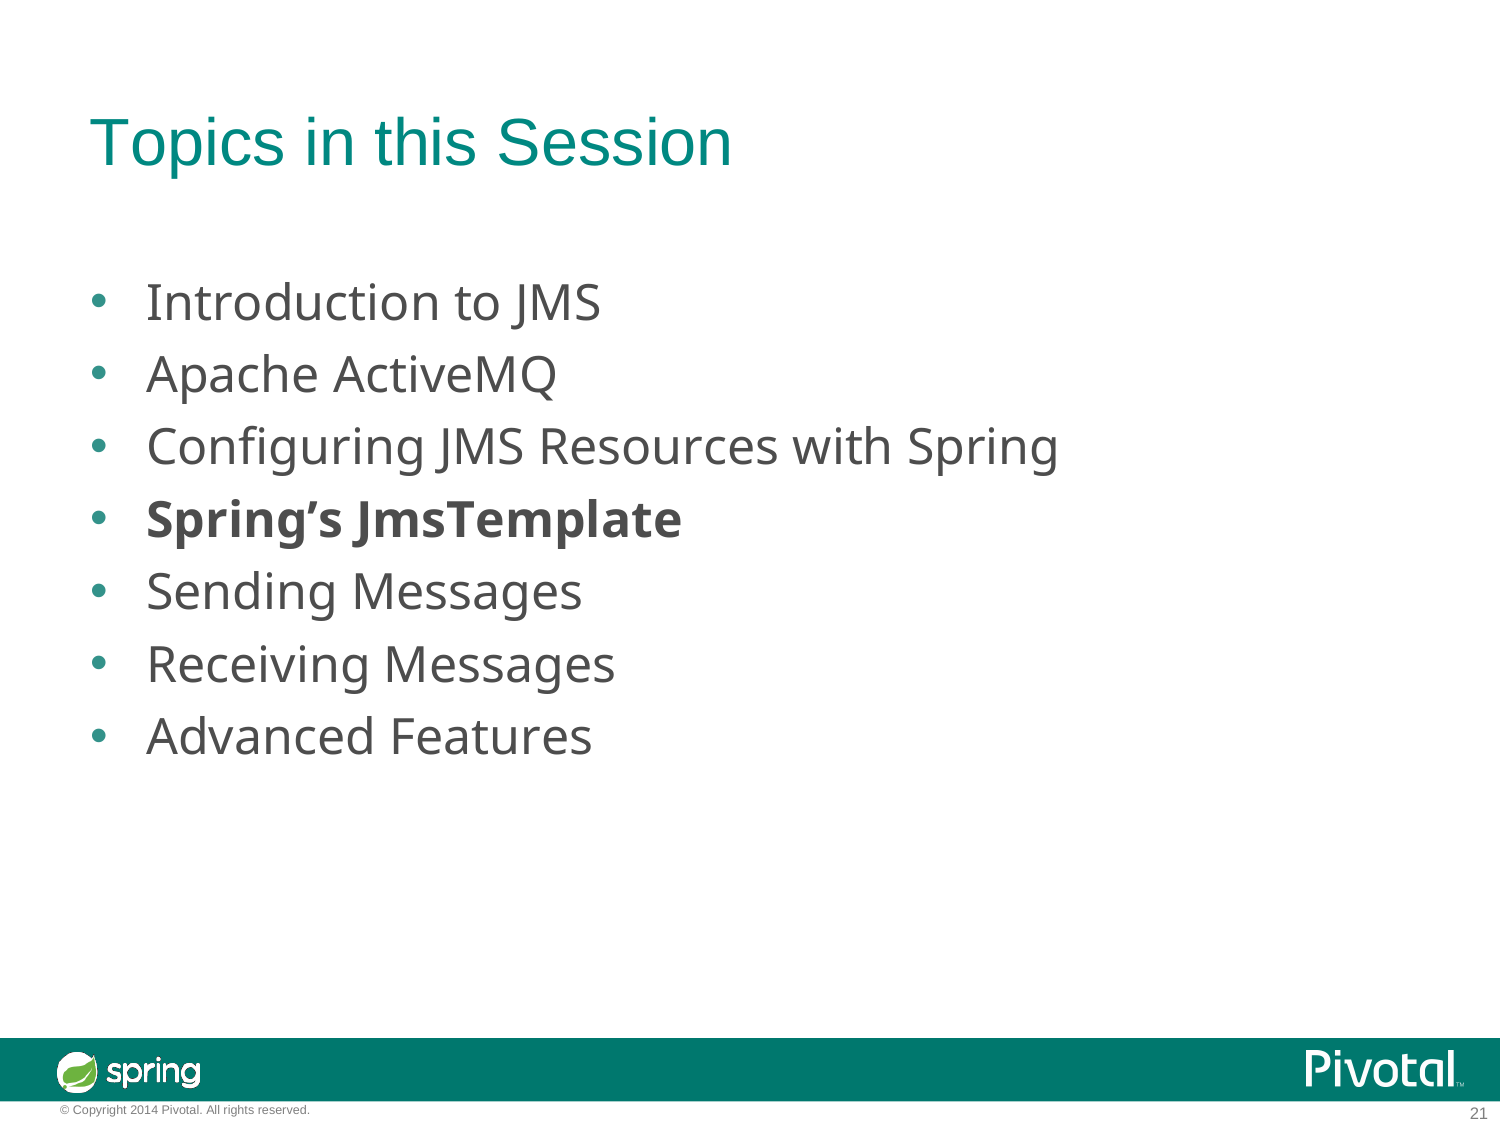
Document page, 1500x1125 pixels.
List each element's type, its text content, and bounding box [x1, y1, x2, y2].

picture [1306, 1050, 1464, 1087]
list Introduction to JMS Apache ActiveMQ Configuring JMS Resources with Spring Spring’s JmsTemplate Sending Messages Receiving Messages Advanced Features [75, 262, 1426, 1005]
title Topics in this Session [75, 44, 1426, 233]
picture [32, 1041, 210, 1103]
